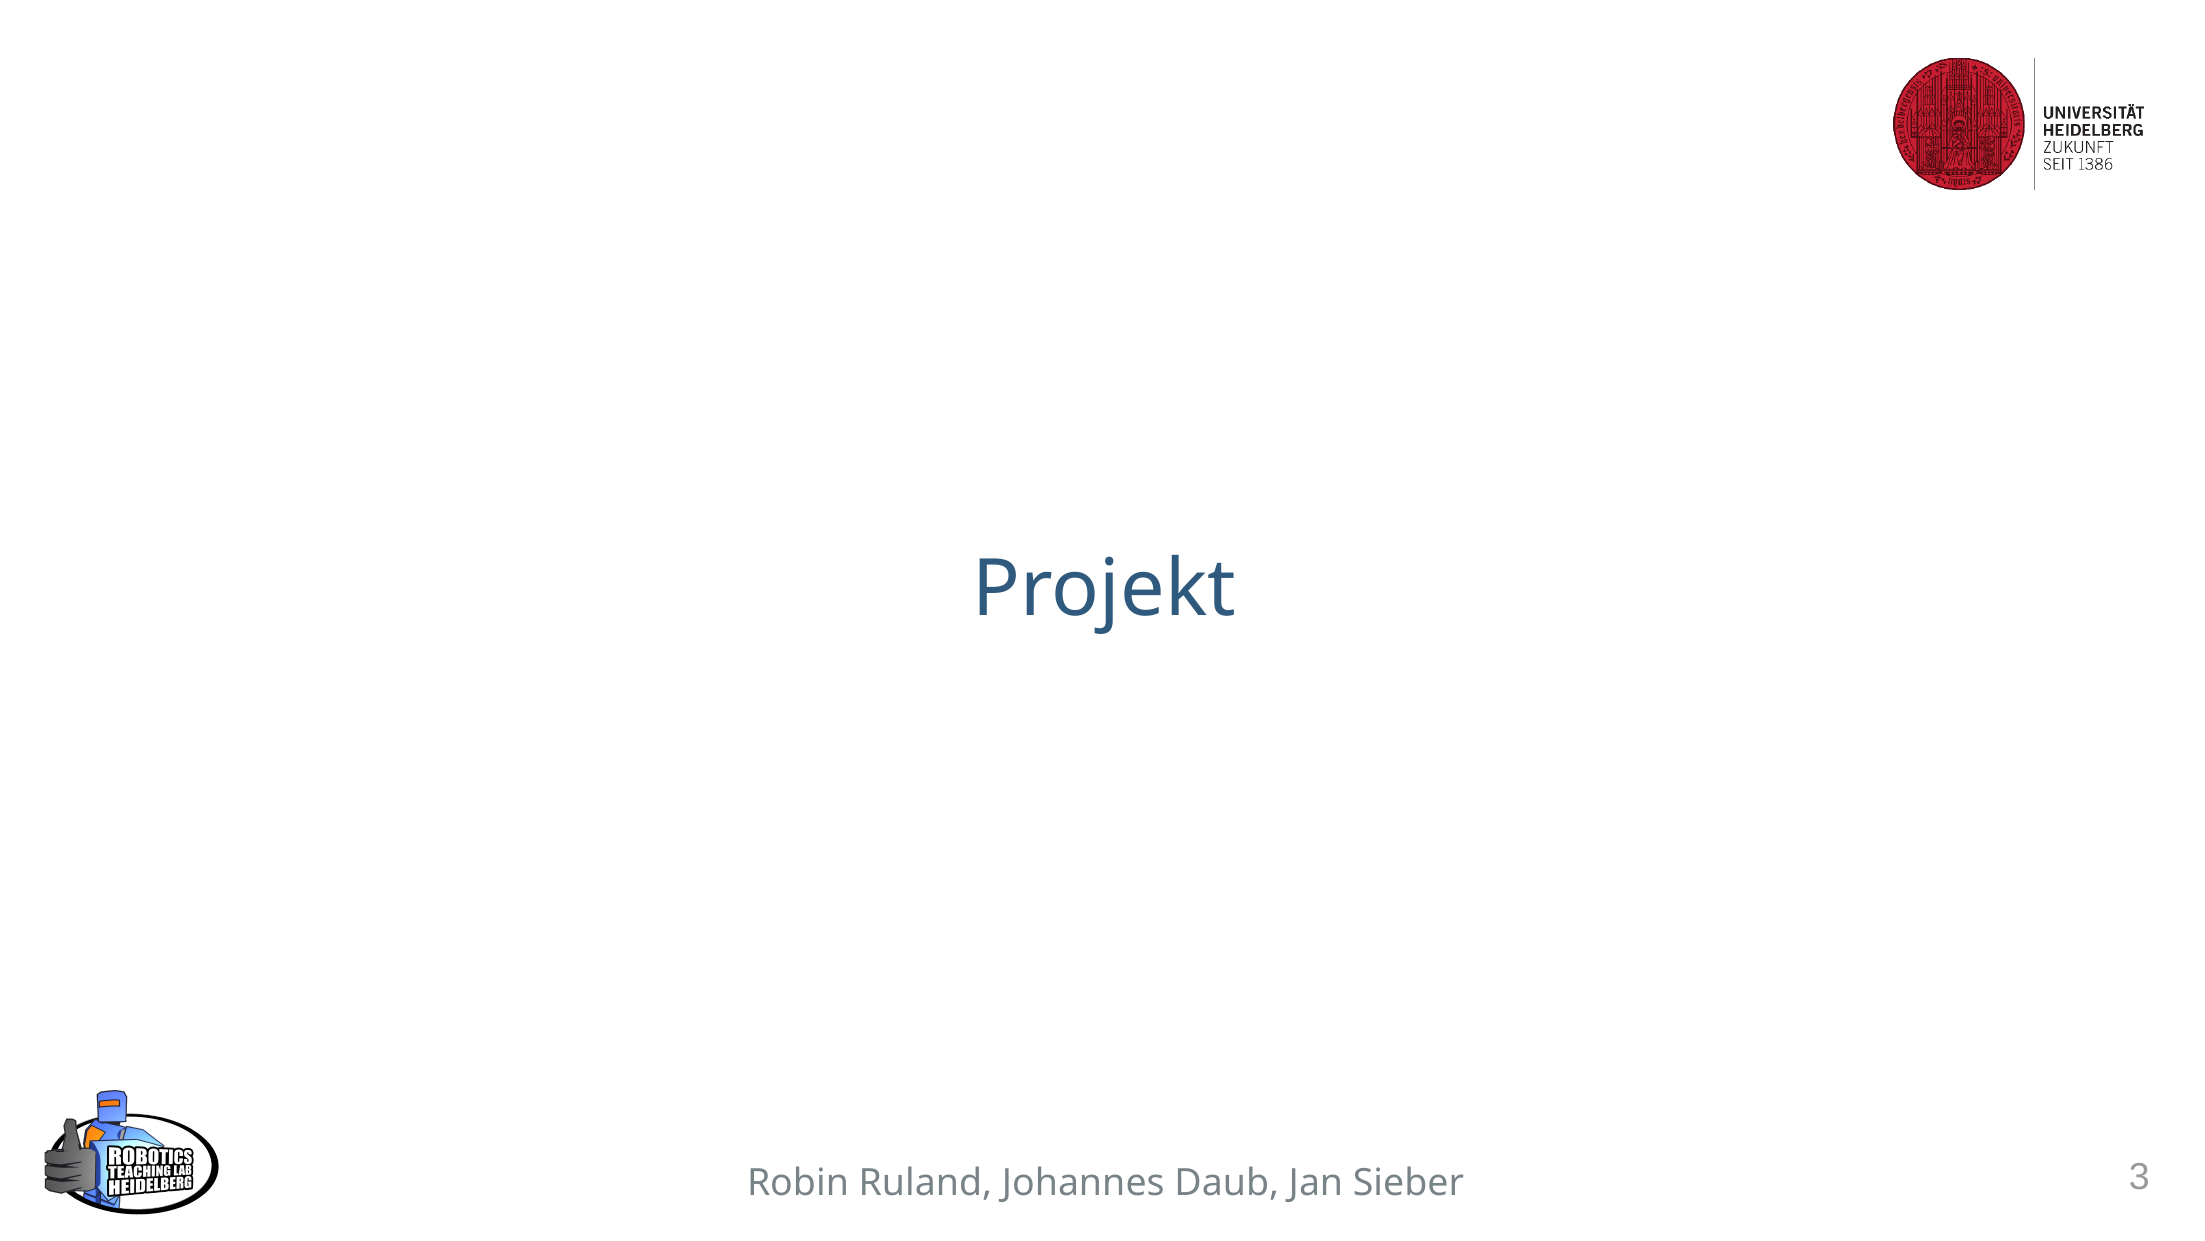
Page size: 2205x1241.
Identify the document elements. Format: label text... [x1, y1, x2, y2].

picture [1893, 58, 2144, 190]
subtitle Projekt [70, 70, 2138, 1099]
picture [44, 1090, 222, 1221]
